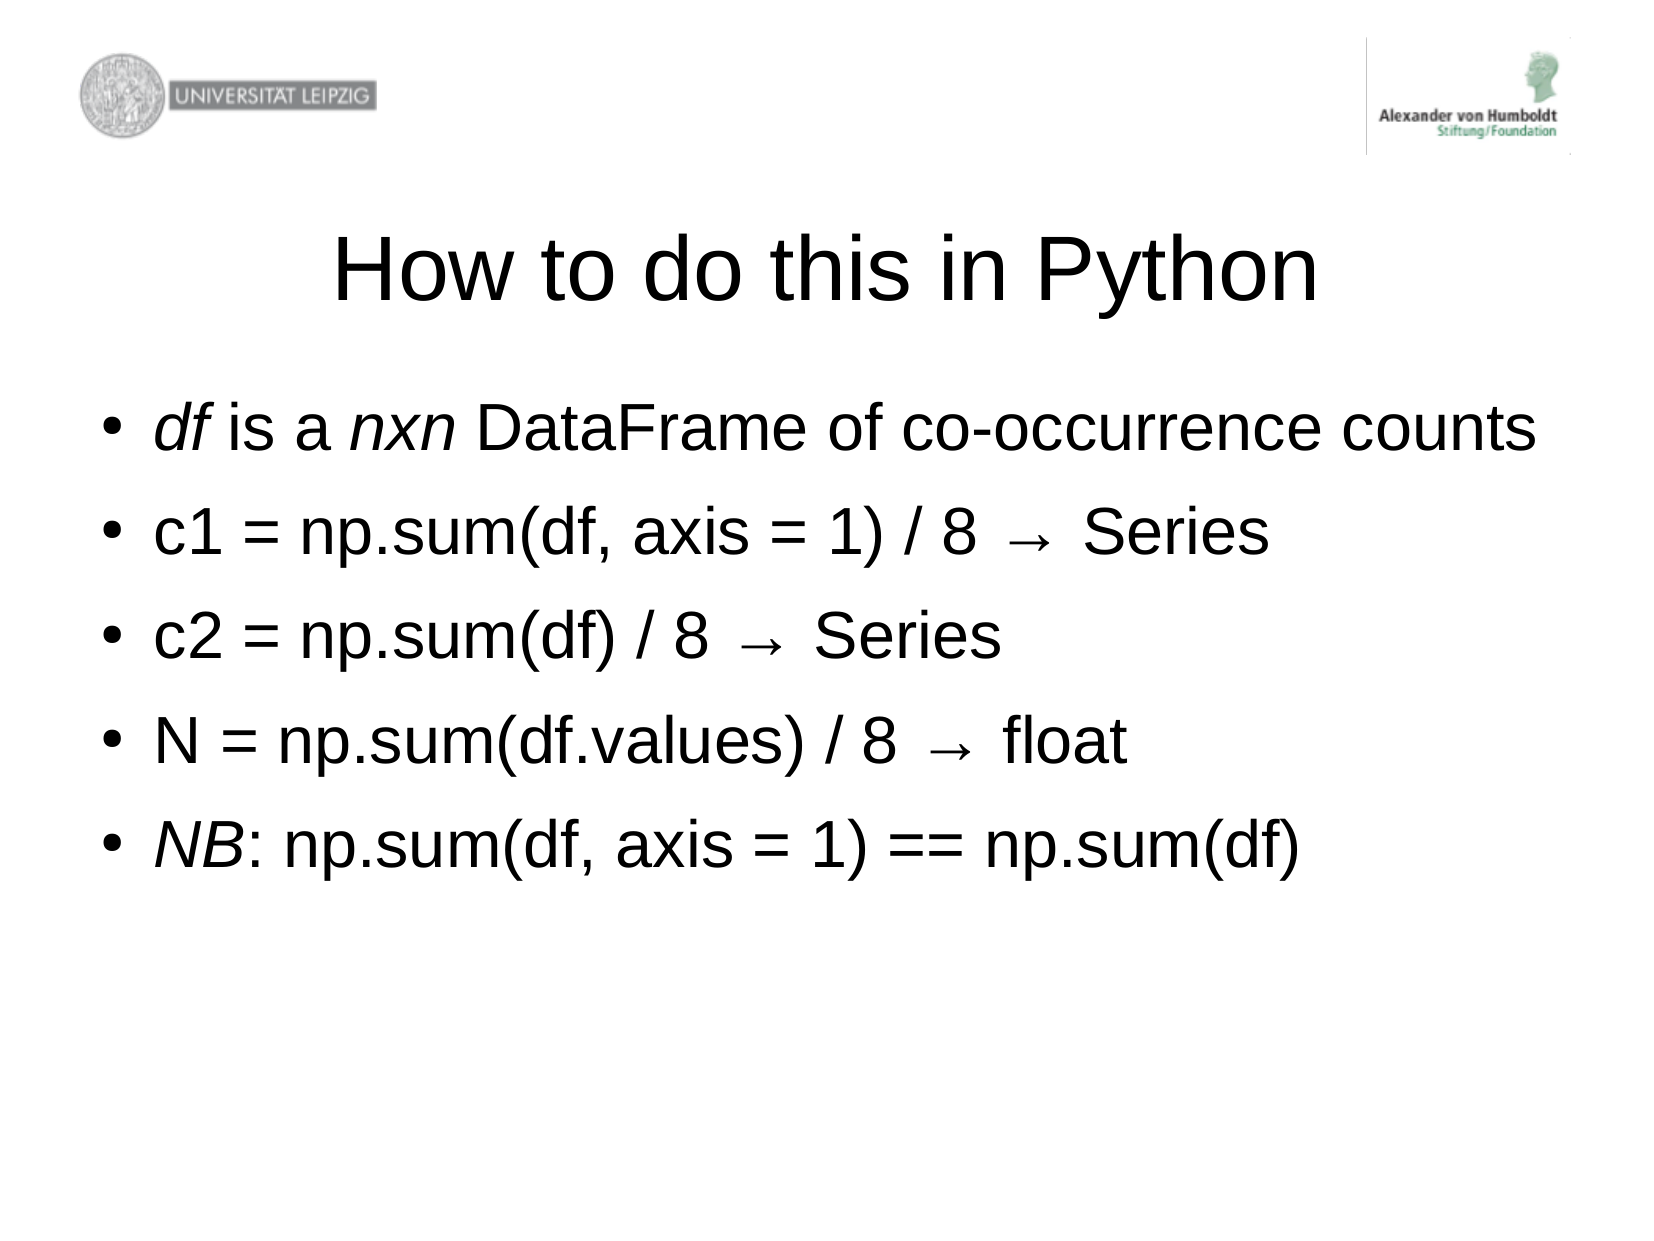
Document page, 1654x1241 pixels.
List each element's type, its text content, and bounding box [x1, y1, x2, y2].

list df is a nxn DataFrame of co-occurrence counts c1 = np.sum(df, axis = 1) / 8 → Series c2 = np.sum(df) / 8 → Series N = np.sum(df.values) / 8 → float NB: np.sum(df, axis = 1) == np.sum(df) [82, 390, 1571, 1110]
picture [1365, 37, 1572, 155]
picture [76, 49, 383, 144]
title How to do this in Python [82, 165, 1571, 373]
